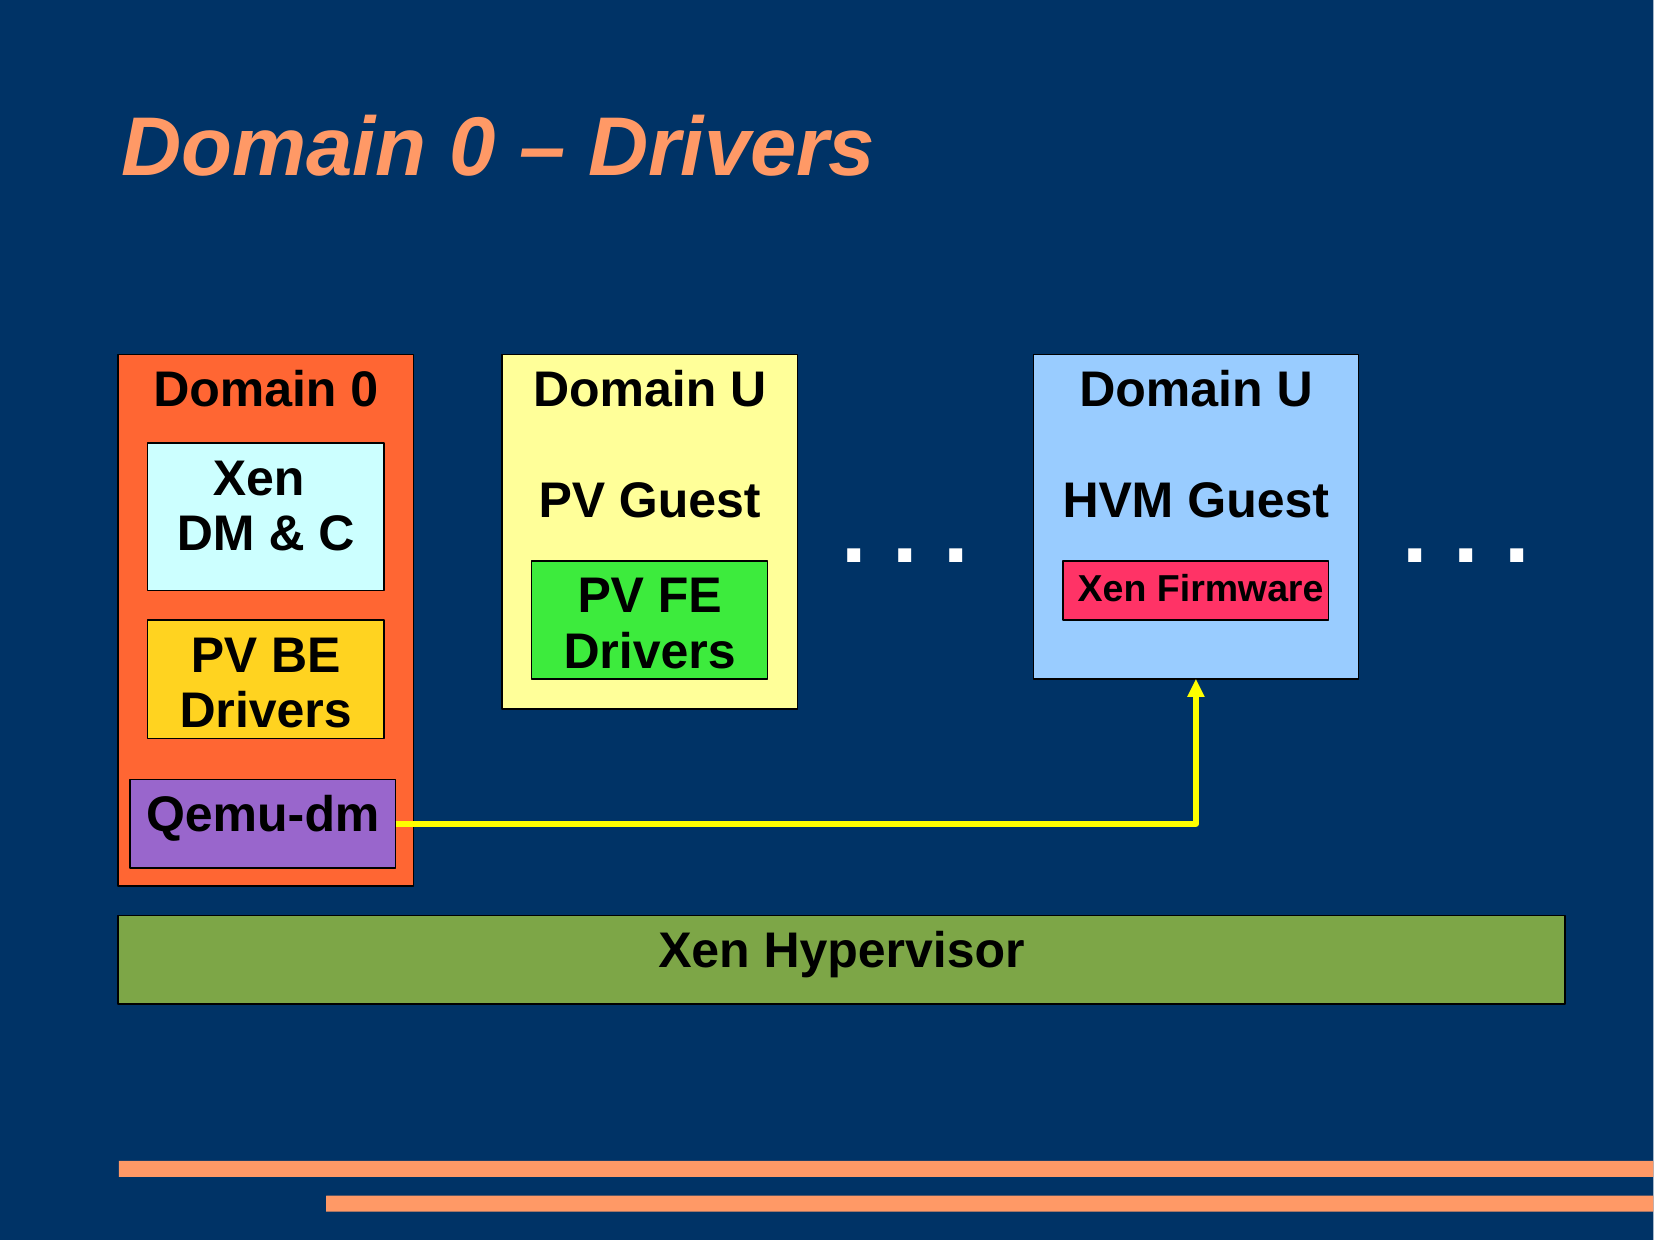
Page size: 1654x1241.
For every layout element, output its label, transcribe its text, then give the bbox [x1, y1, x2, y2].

text_box Xen Firmware [1062, 560, 1329, 621]
text_box . . . [1387, 473, 1565, 591]
text_box . . . [826, 473, 1004, 591]
title Domain 0 – Drivers [121, 46, 1534, 254]
text_box PV BE Drivers [147, 620, 384, 739]
text_box Xen Hypervisor [118, 915, 1566, 1004]
text_box Domain 0 [118, 354, 414, 886]
text_box Domain U PV Guest [502, 354, 798, 709]
text_box PV FE Drivers [531, 560, 768, 680]
text_box Domain U HVM Guest [1033, 354, 1359, 680]
text_box Xen DM & C [147, 442, 384, 591]
text_box Qemu-dm [129, 779, 396, 868]
